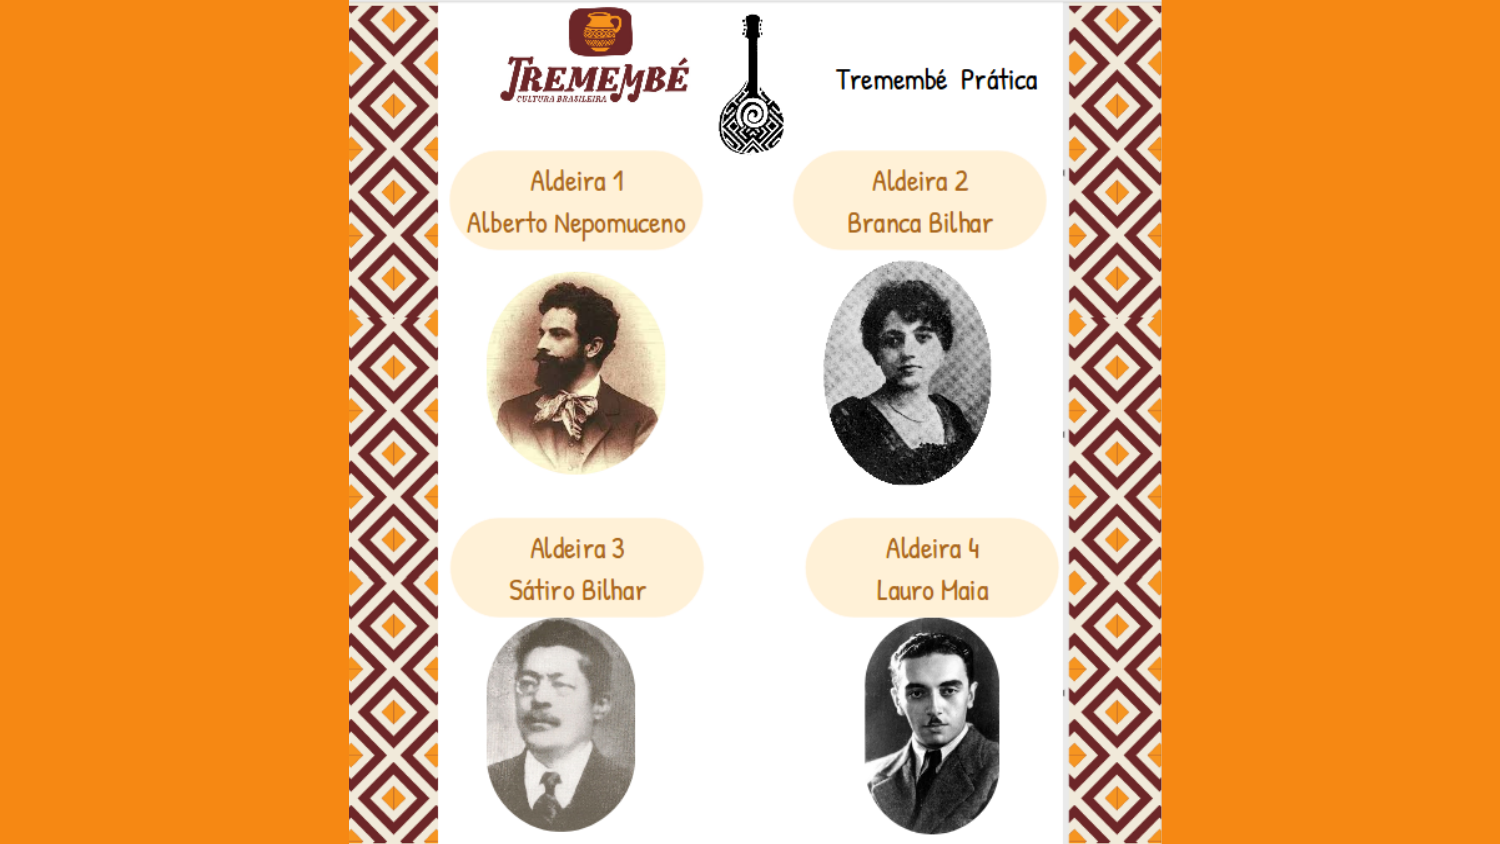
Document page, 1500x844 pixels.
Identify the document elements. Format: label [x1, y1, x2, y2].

picture [349, 0, 1162, 844]
